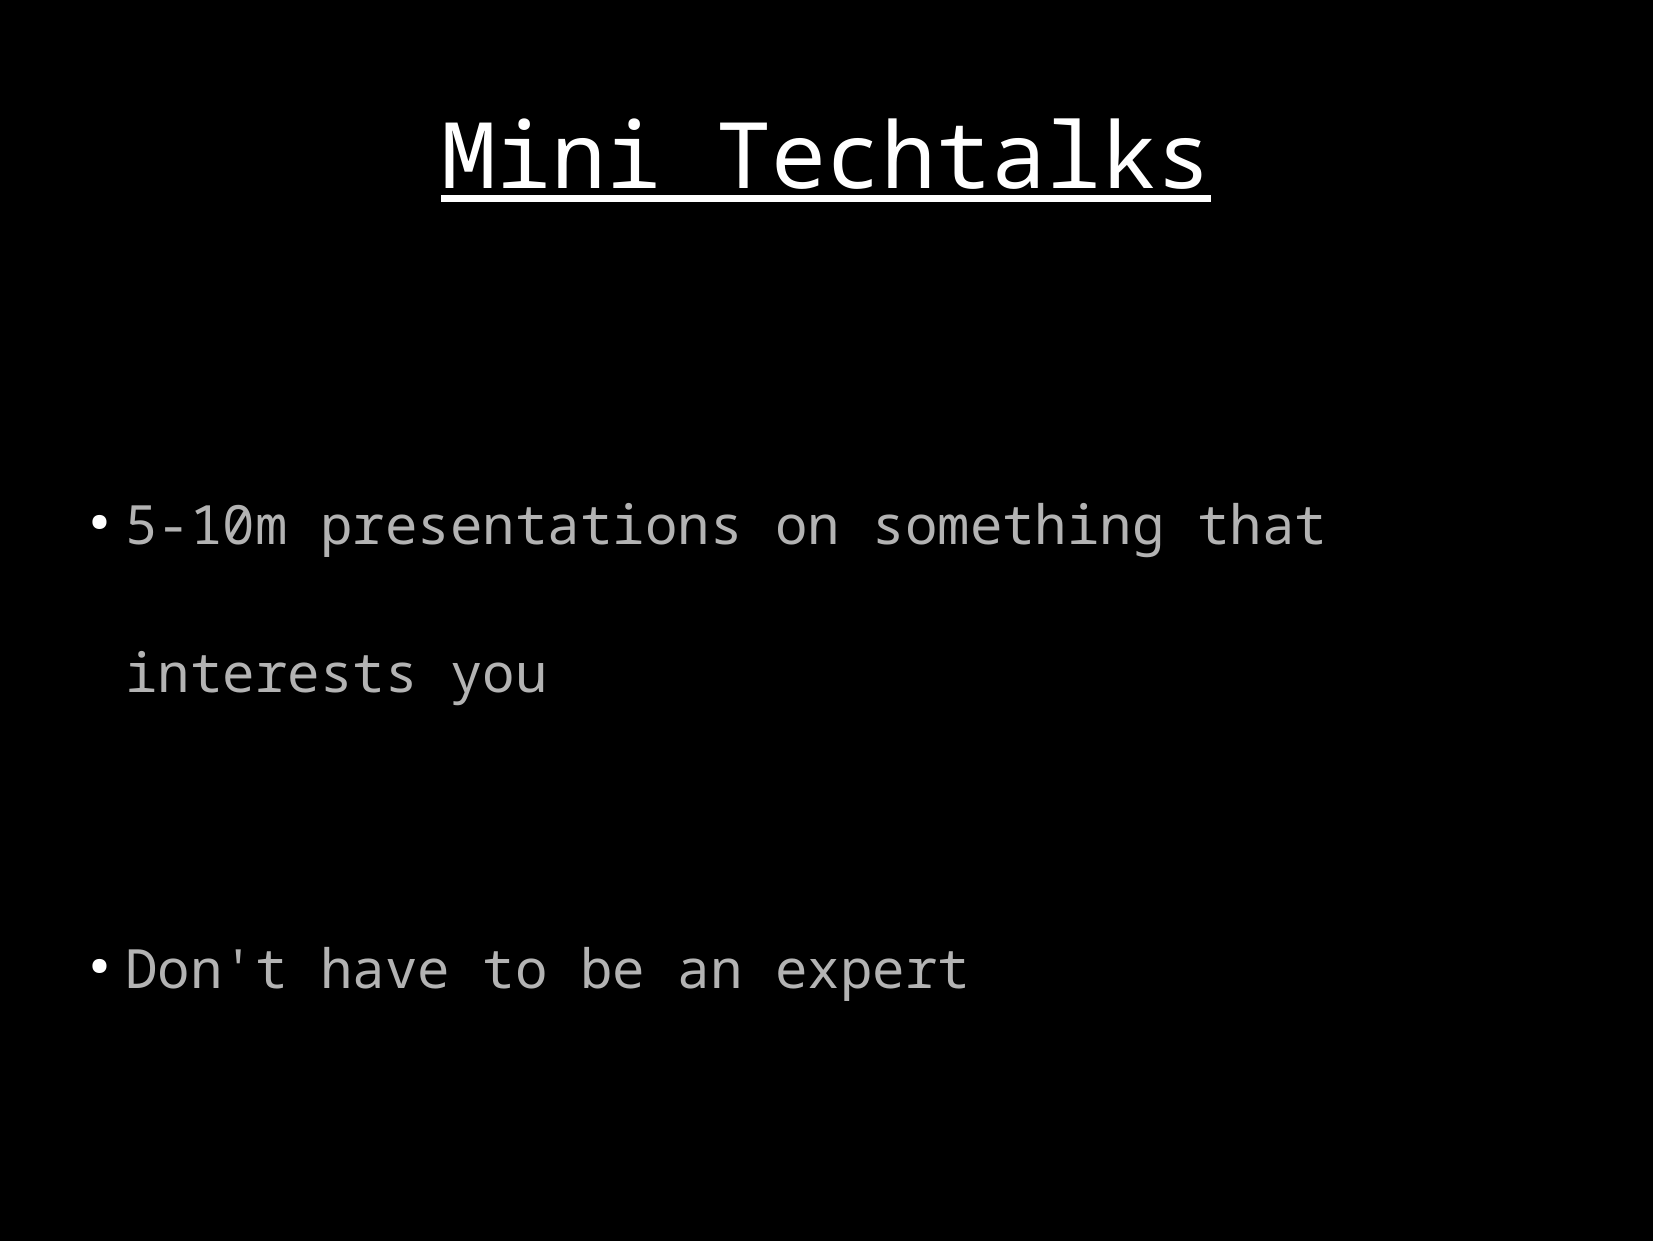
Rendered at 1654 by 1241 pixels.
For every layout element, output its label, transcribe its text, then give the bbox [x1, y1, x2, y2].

title Mini Techtalks [82, 49, 1571, 257]
text_box 5-10m presentations on something that interests you Don't have to be an expert Fri. Sep. 26th - Sun. Sep. 28th ??? [75, 405, 1561, 991]
